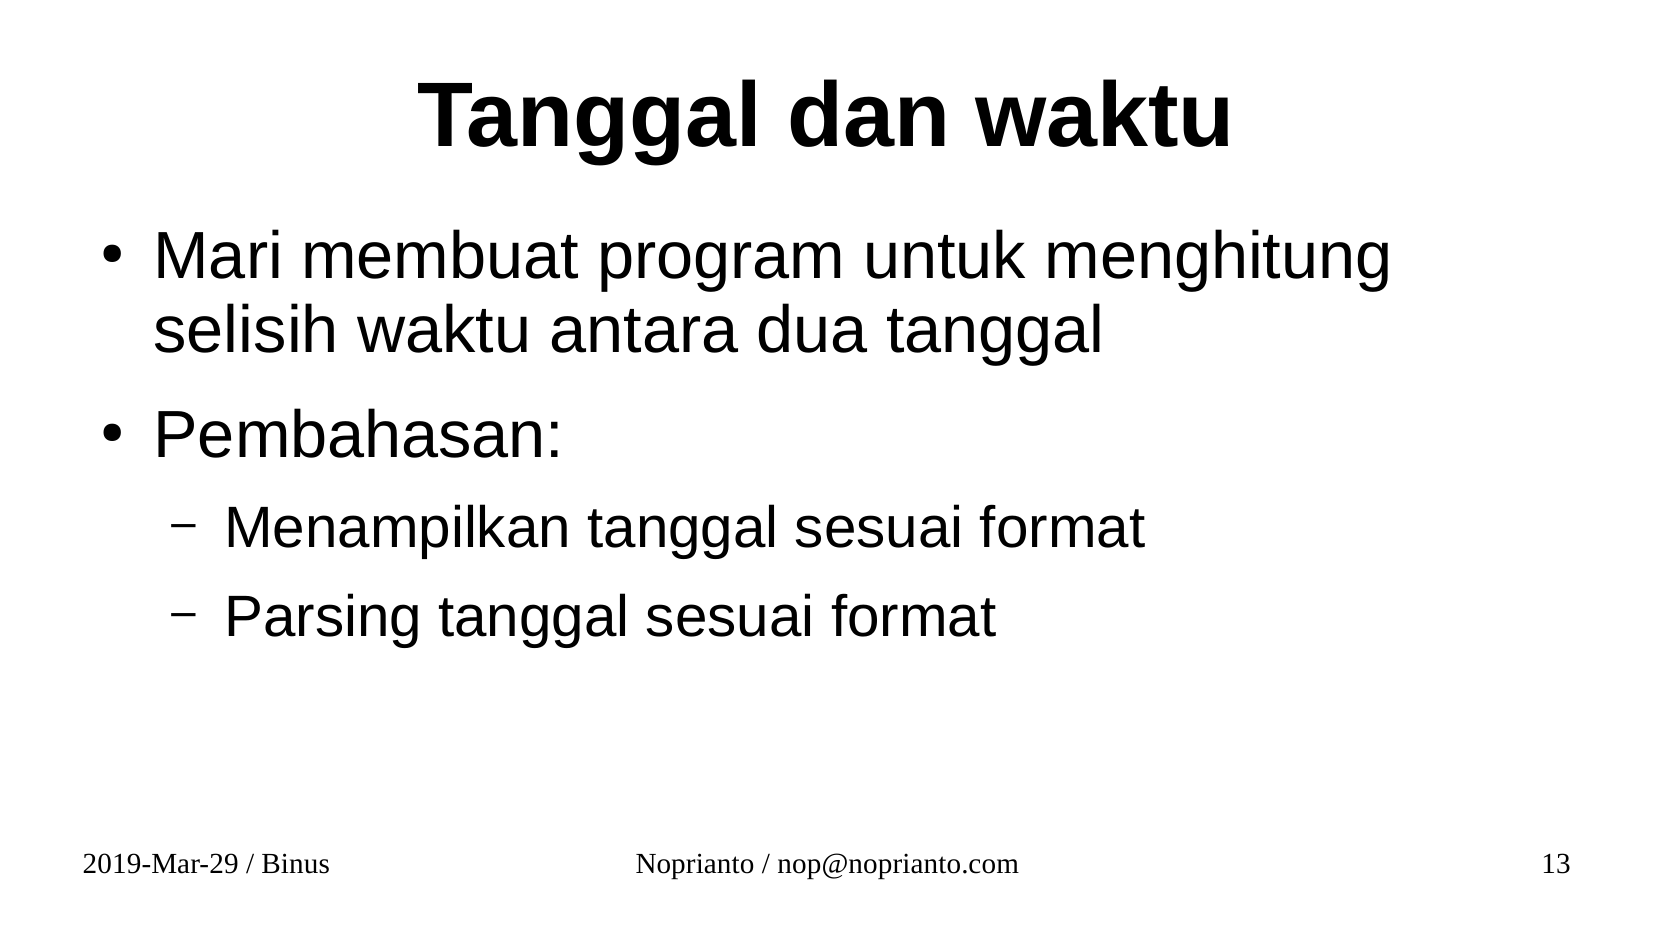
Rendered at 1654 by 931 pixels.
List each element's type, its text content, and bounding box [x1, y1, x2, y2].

list Mari membuat program untuk menghitung selisih waktu antara dua tanggal Pembahasan: Menampilkan tanggal sesuai format Parsing tanggal sesuai format [82, 217, 1571, 758]
title Tanggal dan waktu [82, 37, 1571, 193]
